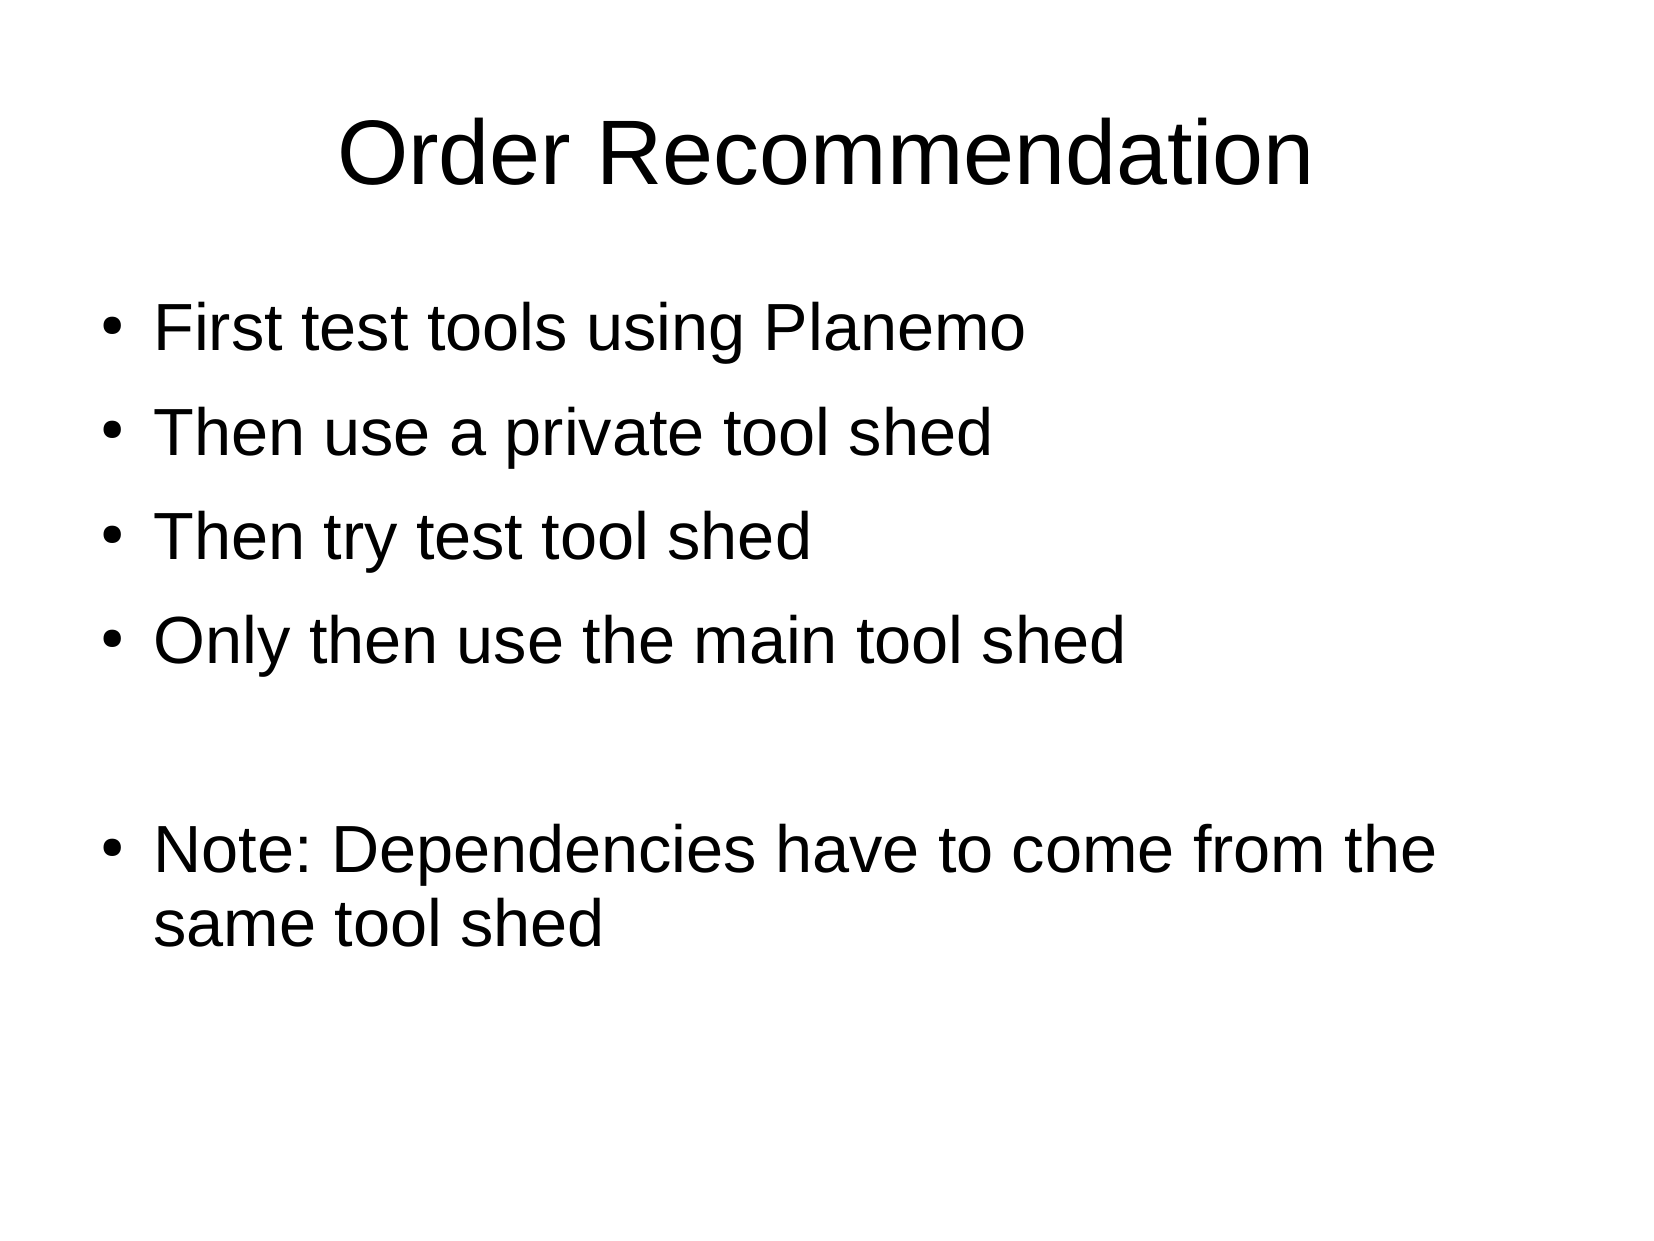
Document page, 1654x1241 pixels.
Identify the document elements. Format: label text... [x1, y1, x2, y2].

title Order Recommendation [82, 49, 1571, 257]
list First test tools using Planemo Then use a private tool shed Then try test tool shed Only then use the main tool shed Note: Dependencies have to come from the same tool shed [82, 290, 1571, 1010]
